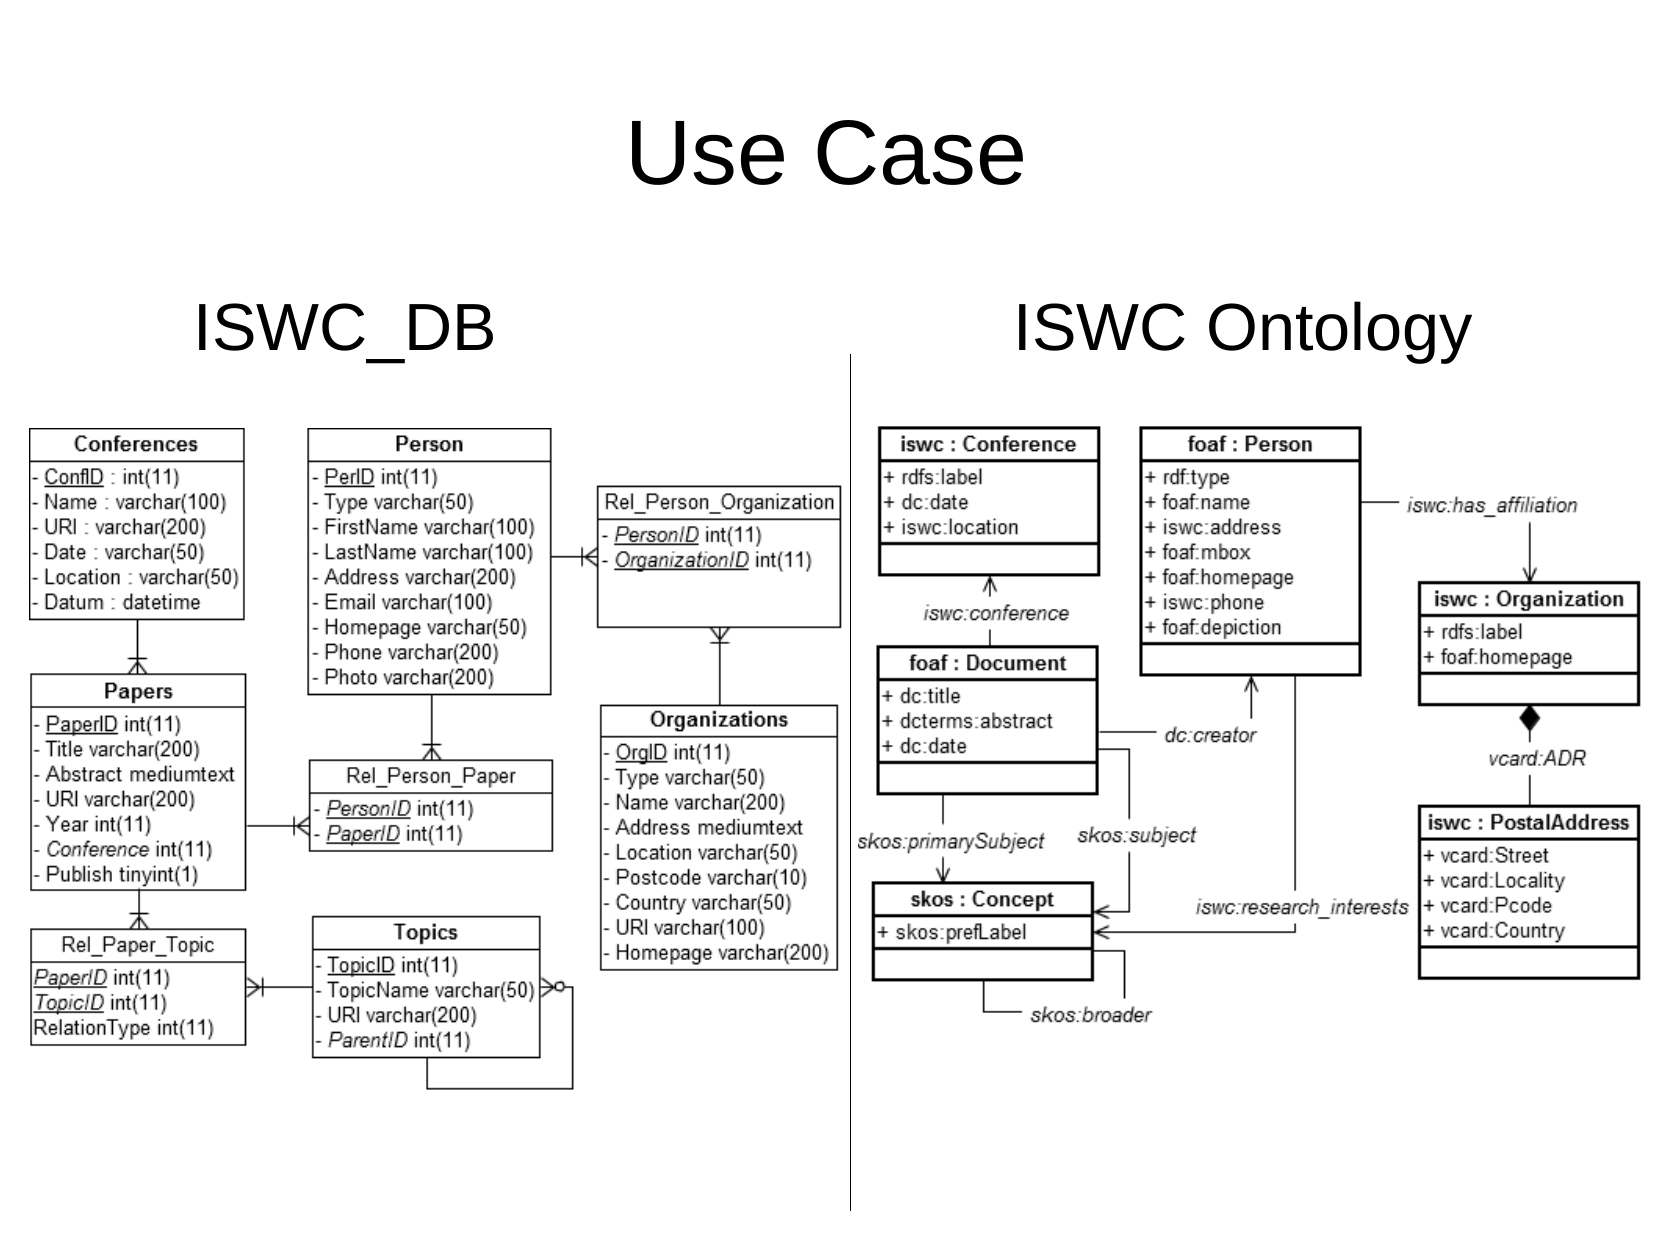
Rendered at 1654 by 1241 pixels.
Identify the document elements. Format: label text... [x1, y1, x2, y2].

picture [29, 428, 843, 1093]
picture [858, 425, 1642, 1027]
title Use Case [82, 56, 1571, 250]
list ISWC_DB ISWC Ontology [82, 290, 1571, 1094]
